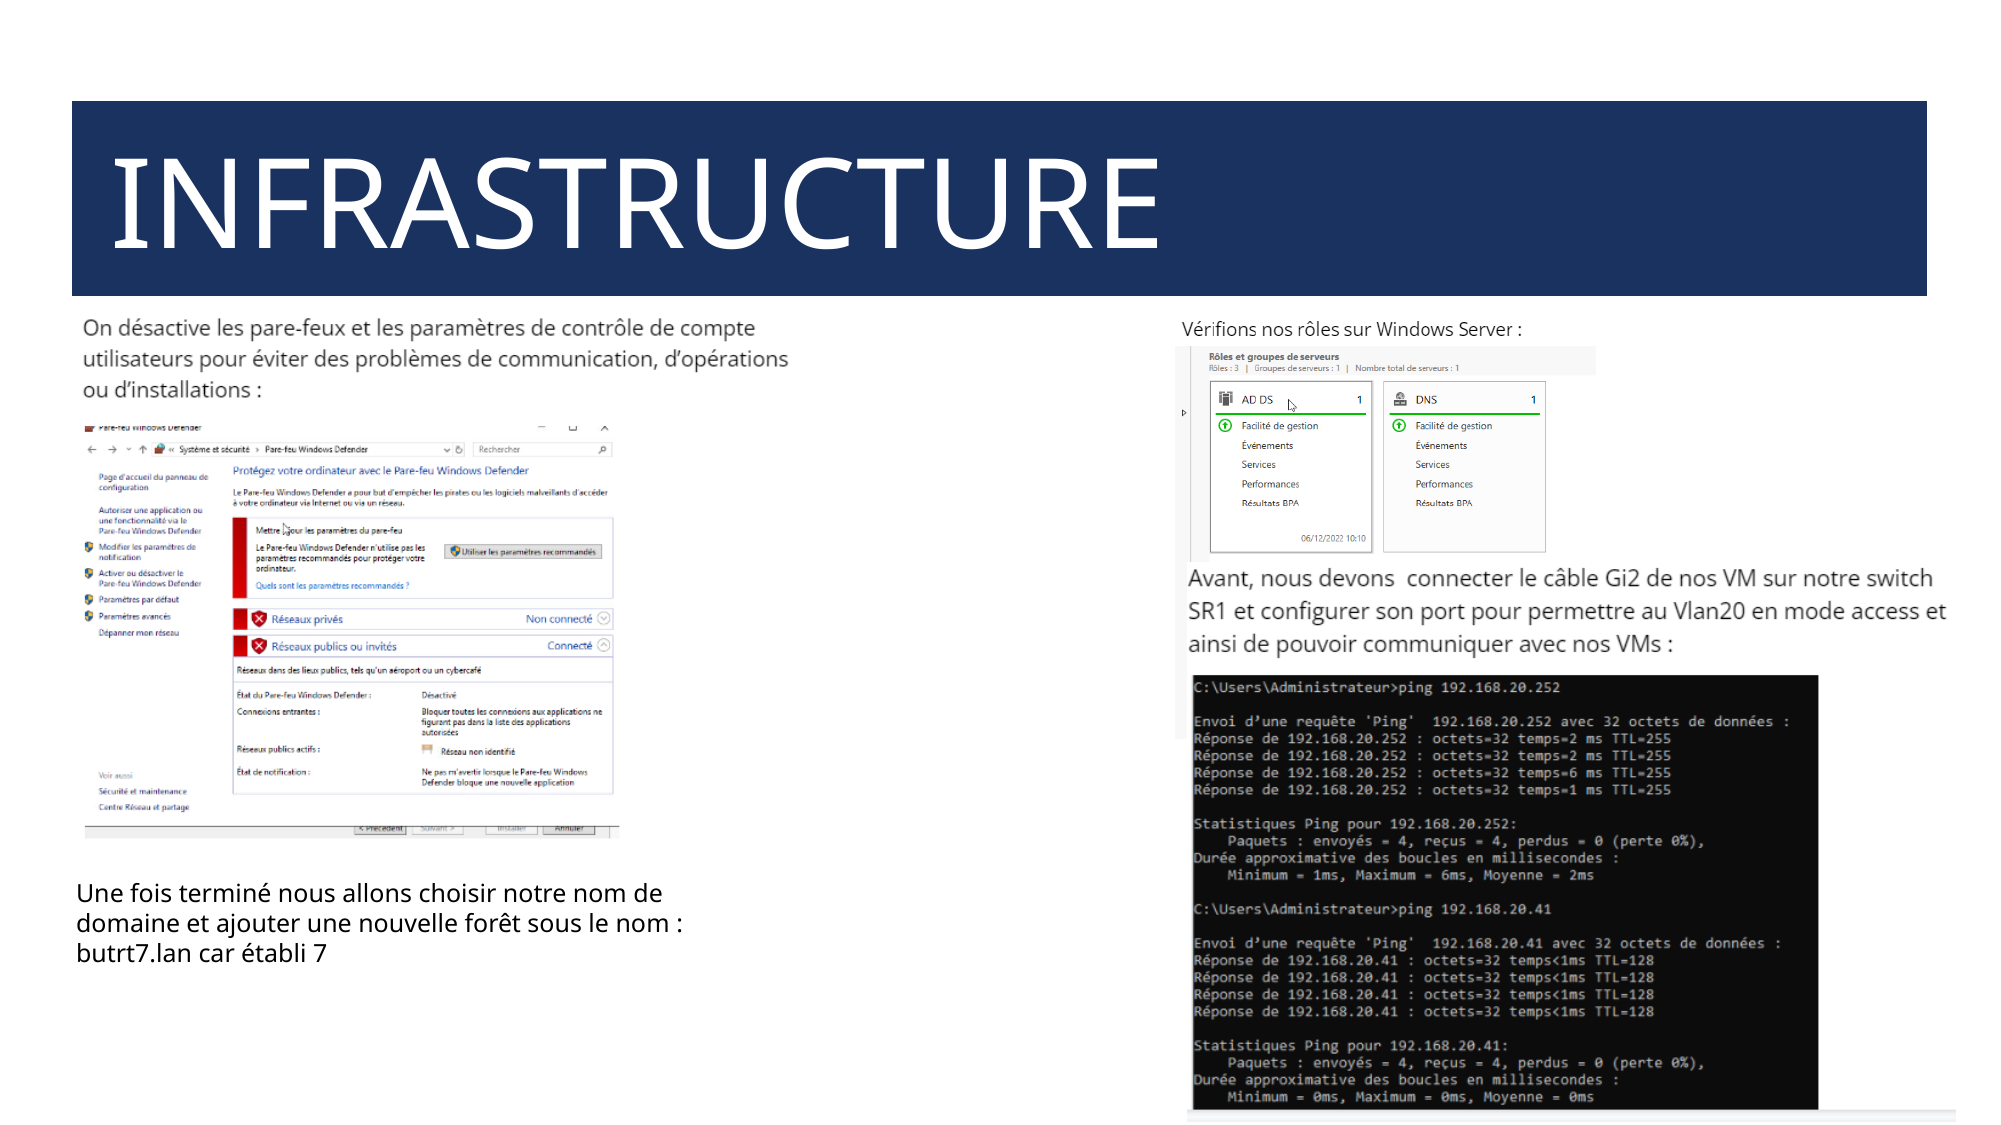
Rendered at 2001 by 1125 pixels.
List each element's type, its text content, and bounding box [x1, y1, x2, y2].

picture [1171, 315, 1956, 1125]
title INFRAstructure [95, 115, 1905, 282]
picture [77, 315, 799, 858]
text_box Une fois terminé nous allons choisir notre nom de domaine et ajouter une nouvelle forêt sous le nom : butrt7.lan car établi 7 [61, 870, 783, 947]
